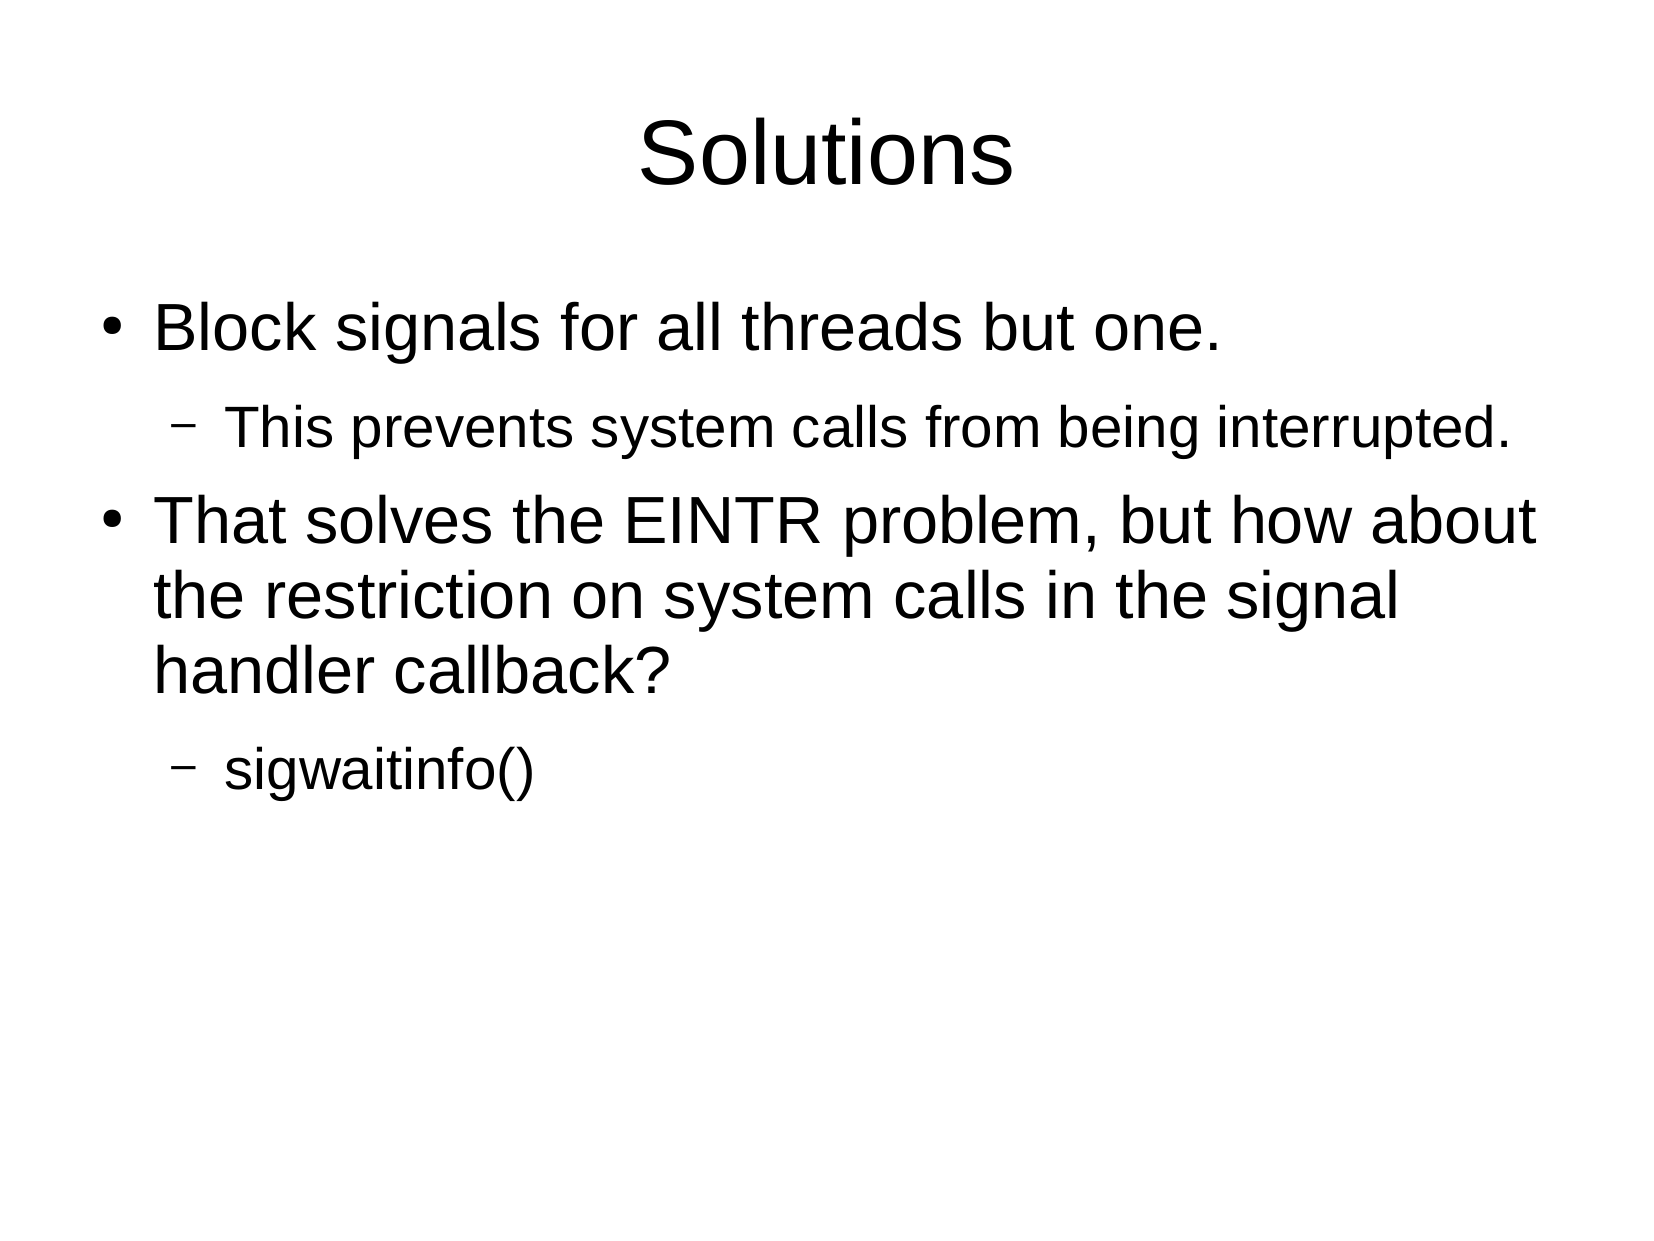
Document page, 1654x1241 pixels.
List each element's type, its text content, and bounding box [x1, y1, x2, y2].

list Block signals for all threads but one. This prevents system calls from being interrupted. That solves the EINTR problem, but how about the restriction on system calls in the signal handler callback? sigwaitinfo() [82, 290, 1571, 1010]
title Solutions [82, 49, 1571, 257]
